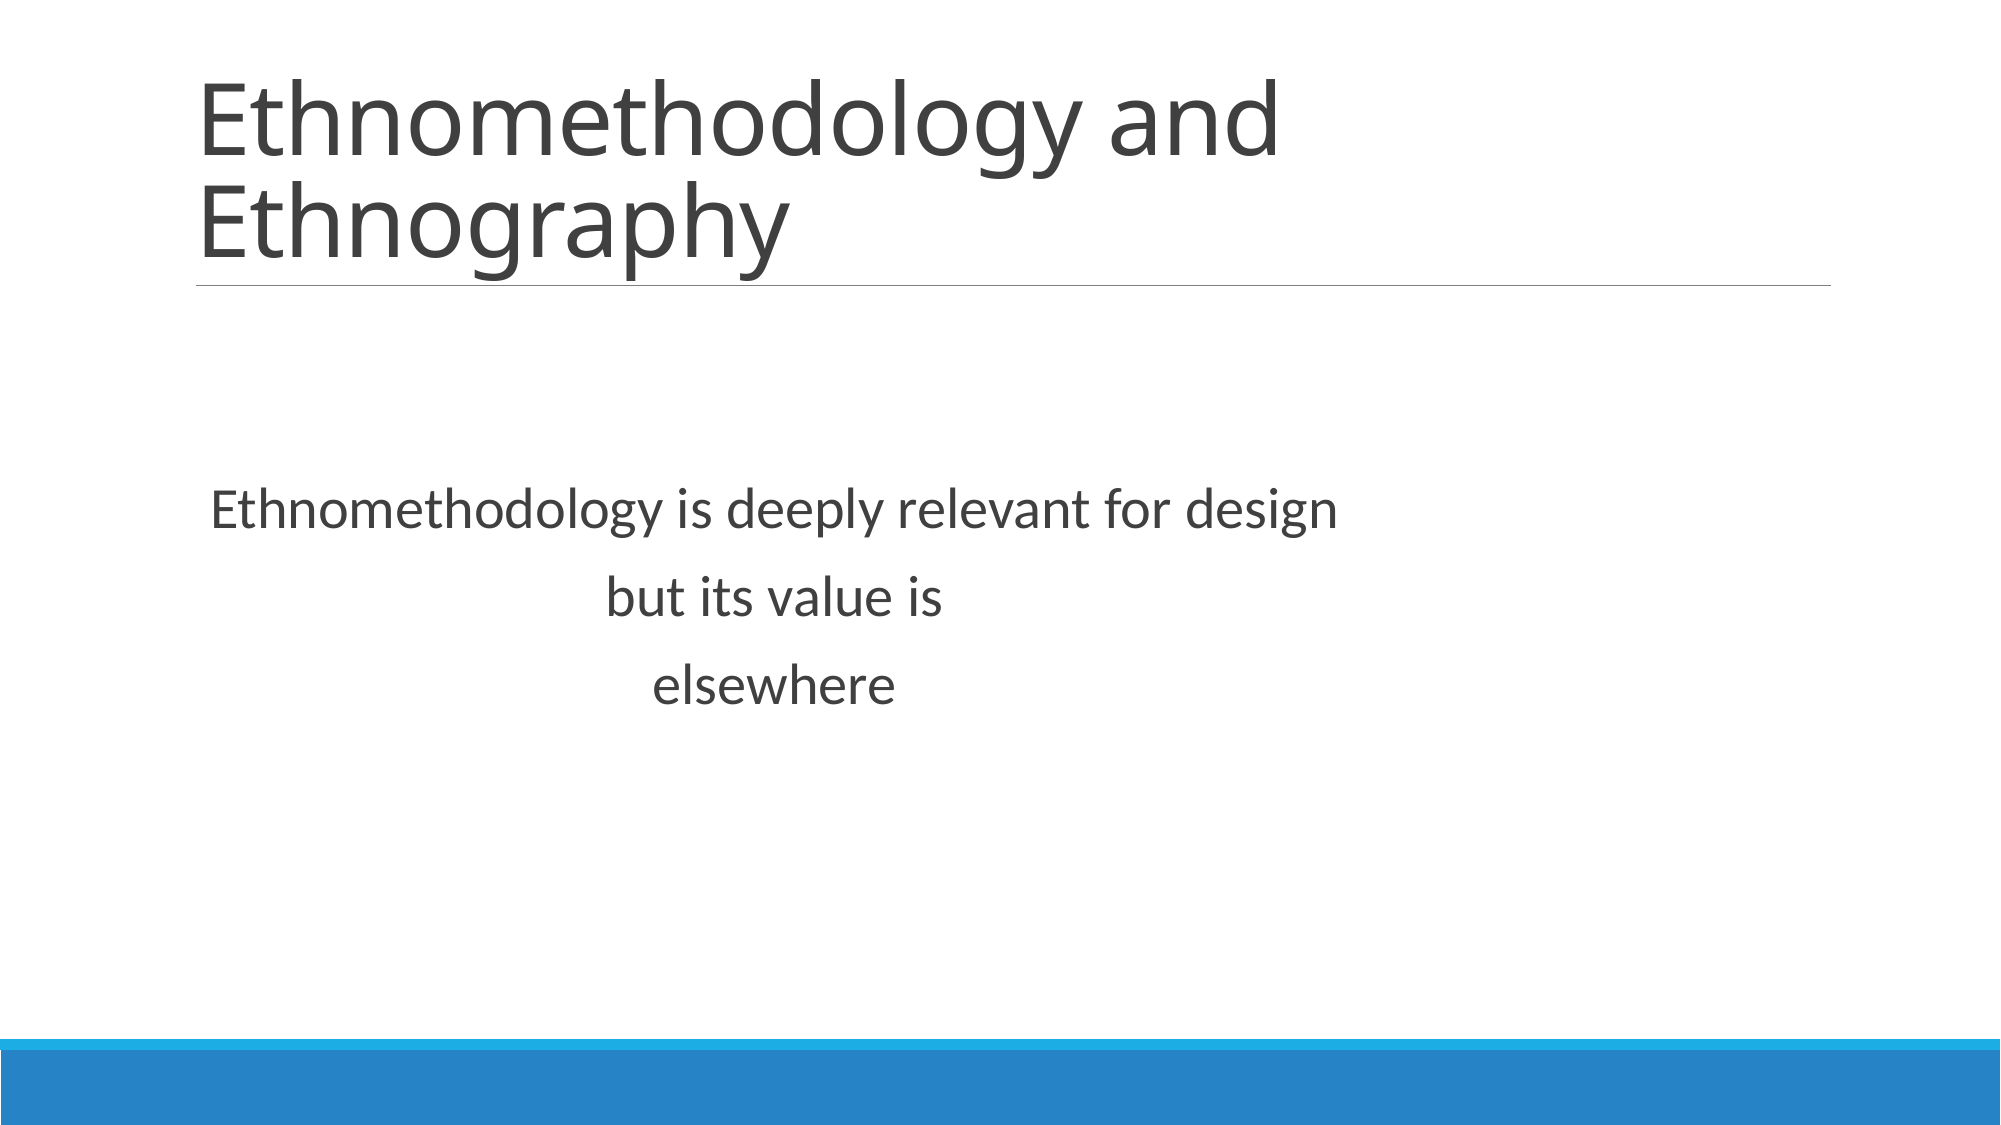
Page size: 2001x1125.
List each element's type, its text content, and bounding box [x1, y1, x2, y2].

list Ethnomethodology is deeply relevant for design but its value is elsewhere [180, 302, 1831, 963]
title Ethnomethodology and Ethnography [180, 47, 1831, 286]
